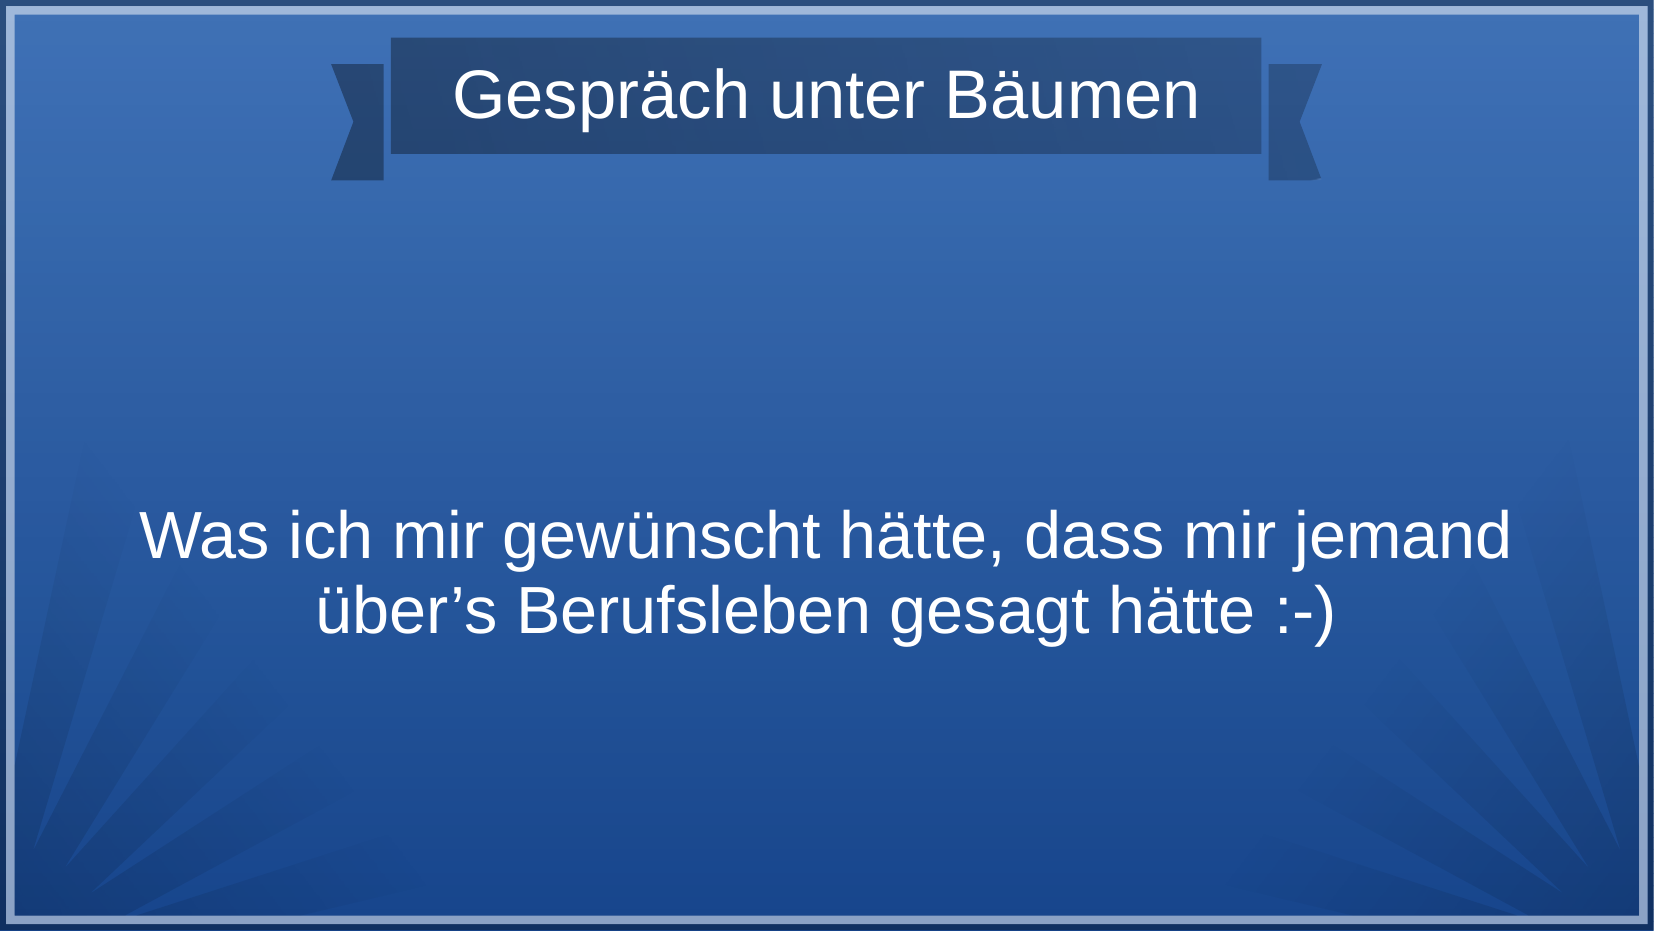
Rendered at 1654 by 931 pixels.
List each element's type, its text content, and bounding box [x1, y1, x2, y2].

subtitle Was ich mir gewünscht hätte, dass mir jemand über’s Berufsleben gesagt hätte :-) [82, 224, 1571, 848]
title Gespräch unter Bäumen [389, 35, 1264, 154]
